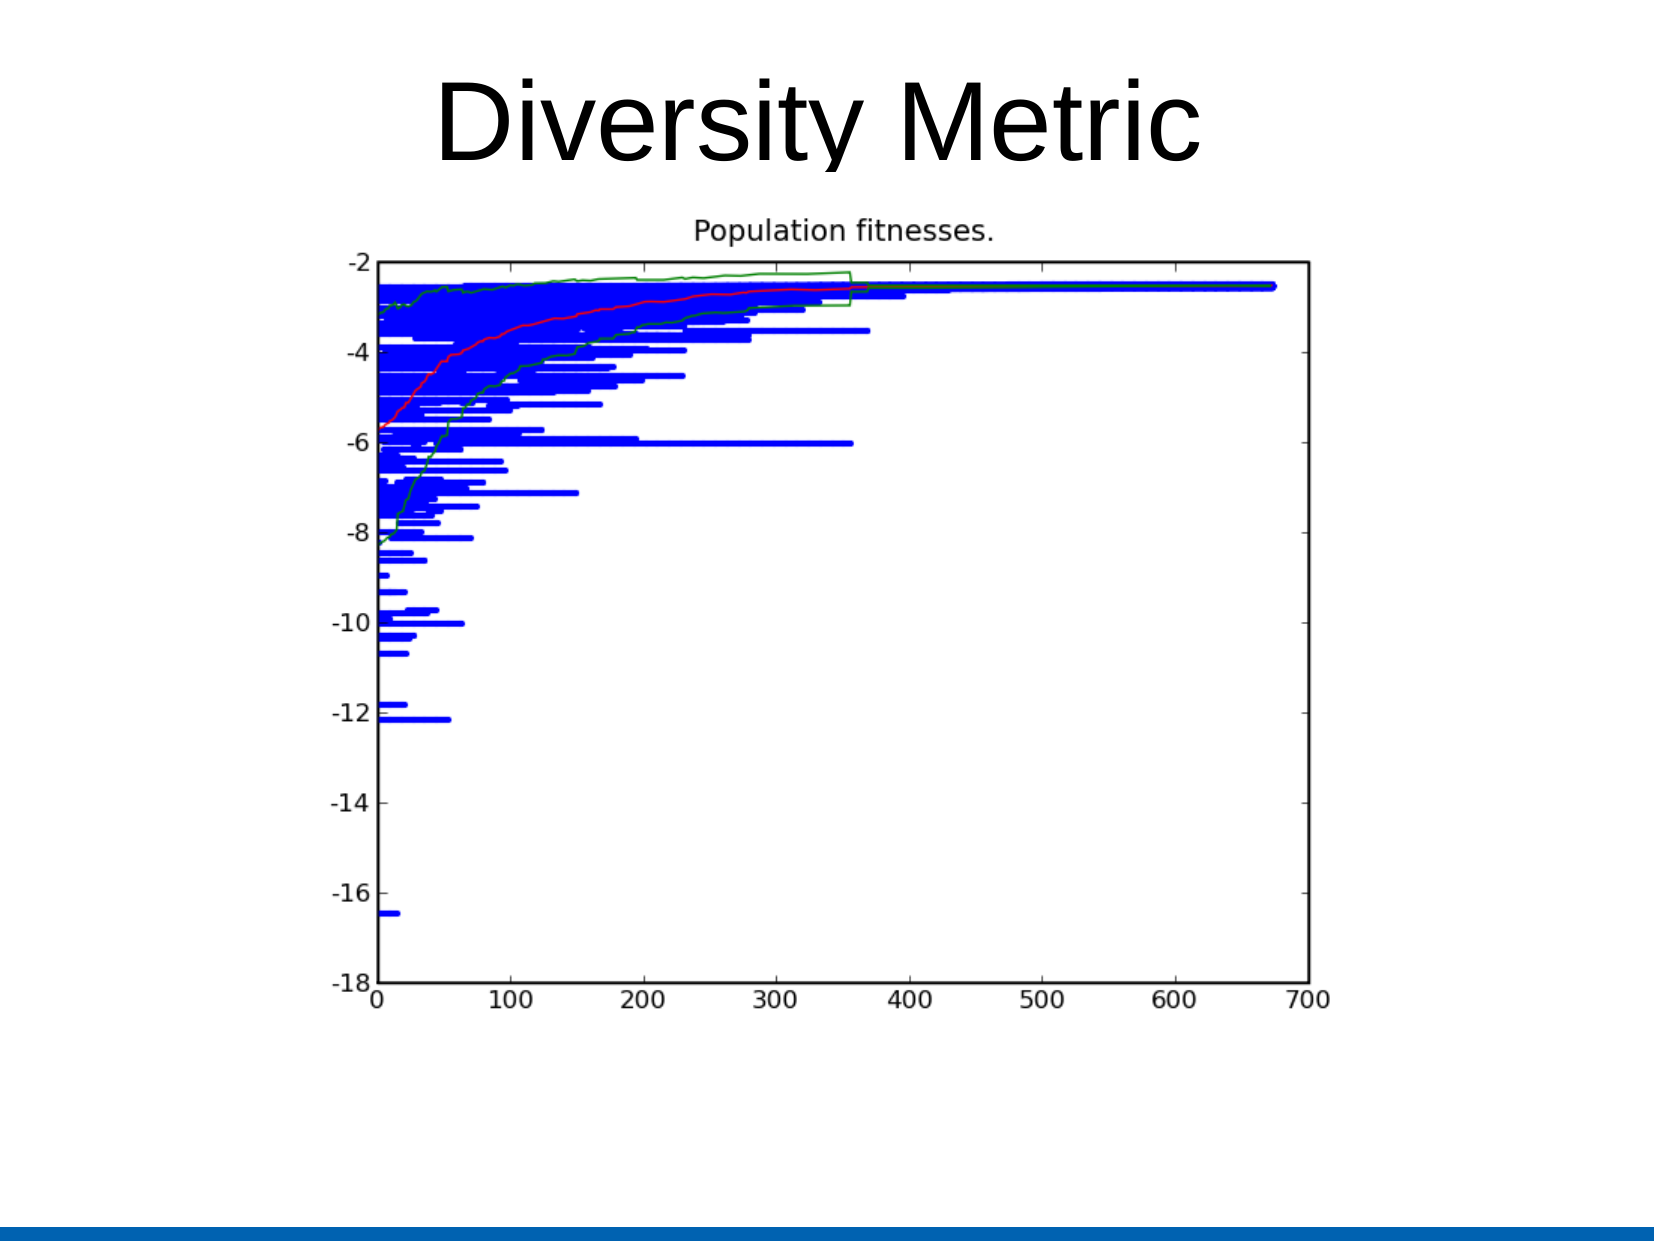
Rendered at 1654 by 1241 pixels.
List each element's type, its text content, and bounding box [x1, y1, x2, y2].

picture [228, 172, 1429, 1073]
title Diversity Metric [112, 17, 1525, 226]
